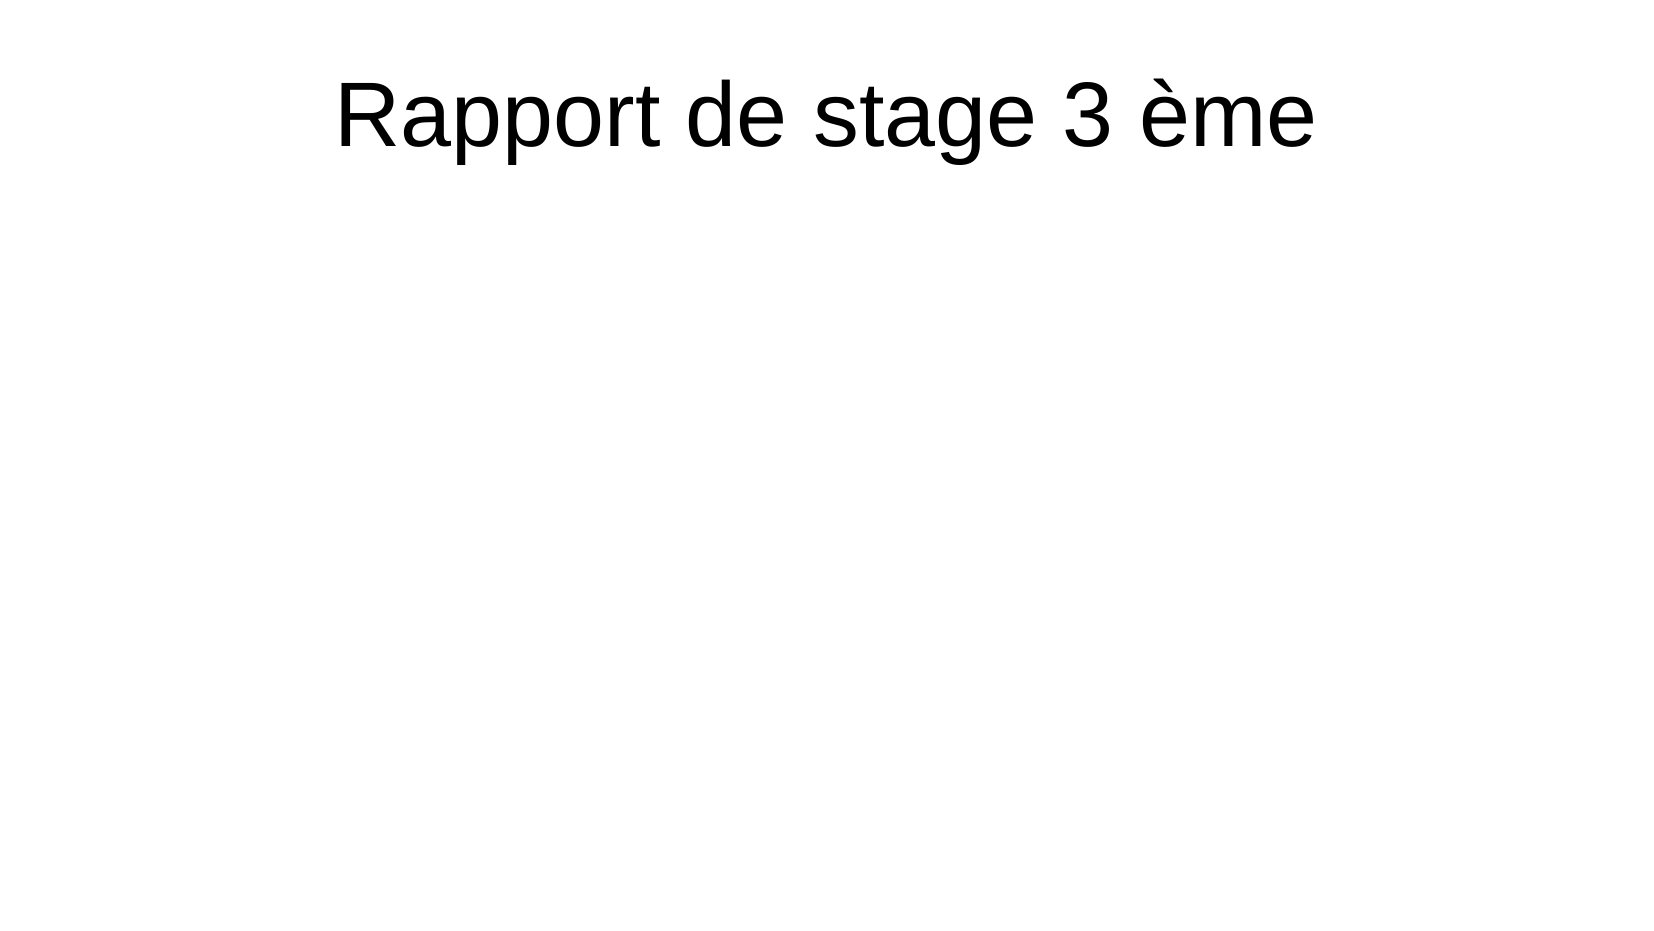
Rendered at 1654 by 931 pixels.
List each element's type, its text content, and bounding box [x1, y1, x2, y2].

title Rapport de stage 3 ème [82, 37, 1571, 193]
